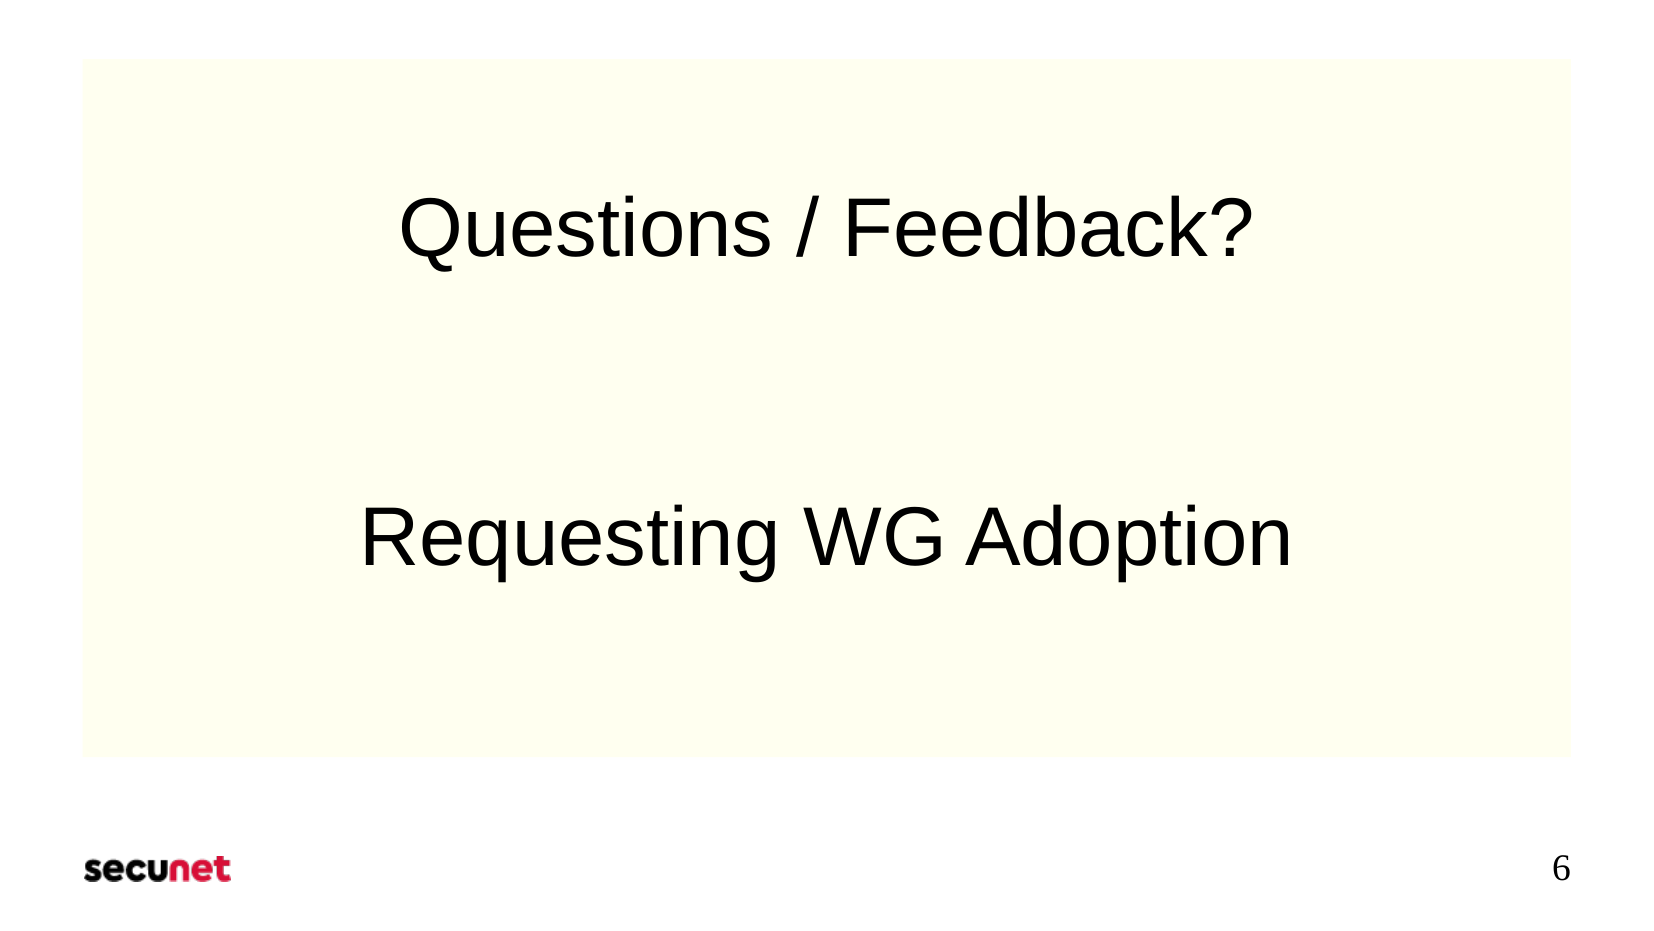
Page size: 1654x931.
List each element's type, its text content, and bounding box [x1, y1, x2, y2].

picture [84, 856, 231, 882]
list Questions / Feedback? Requesting WG Adoption [82, 59, 1571, 758]
